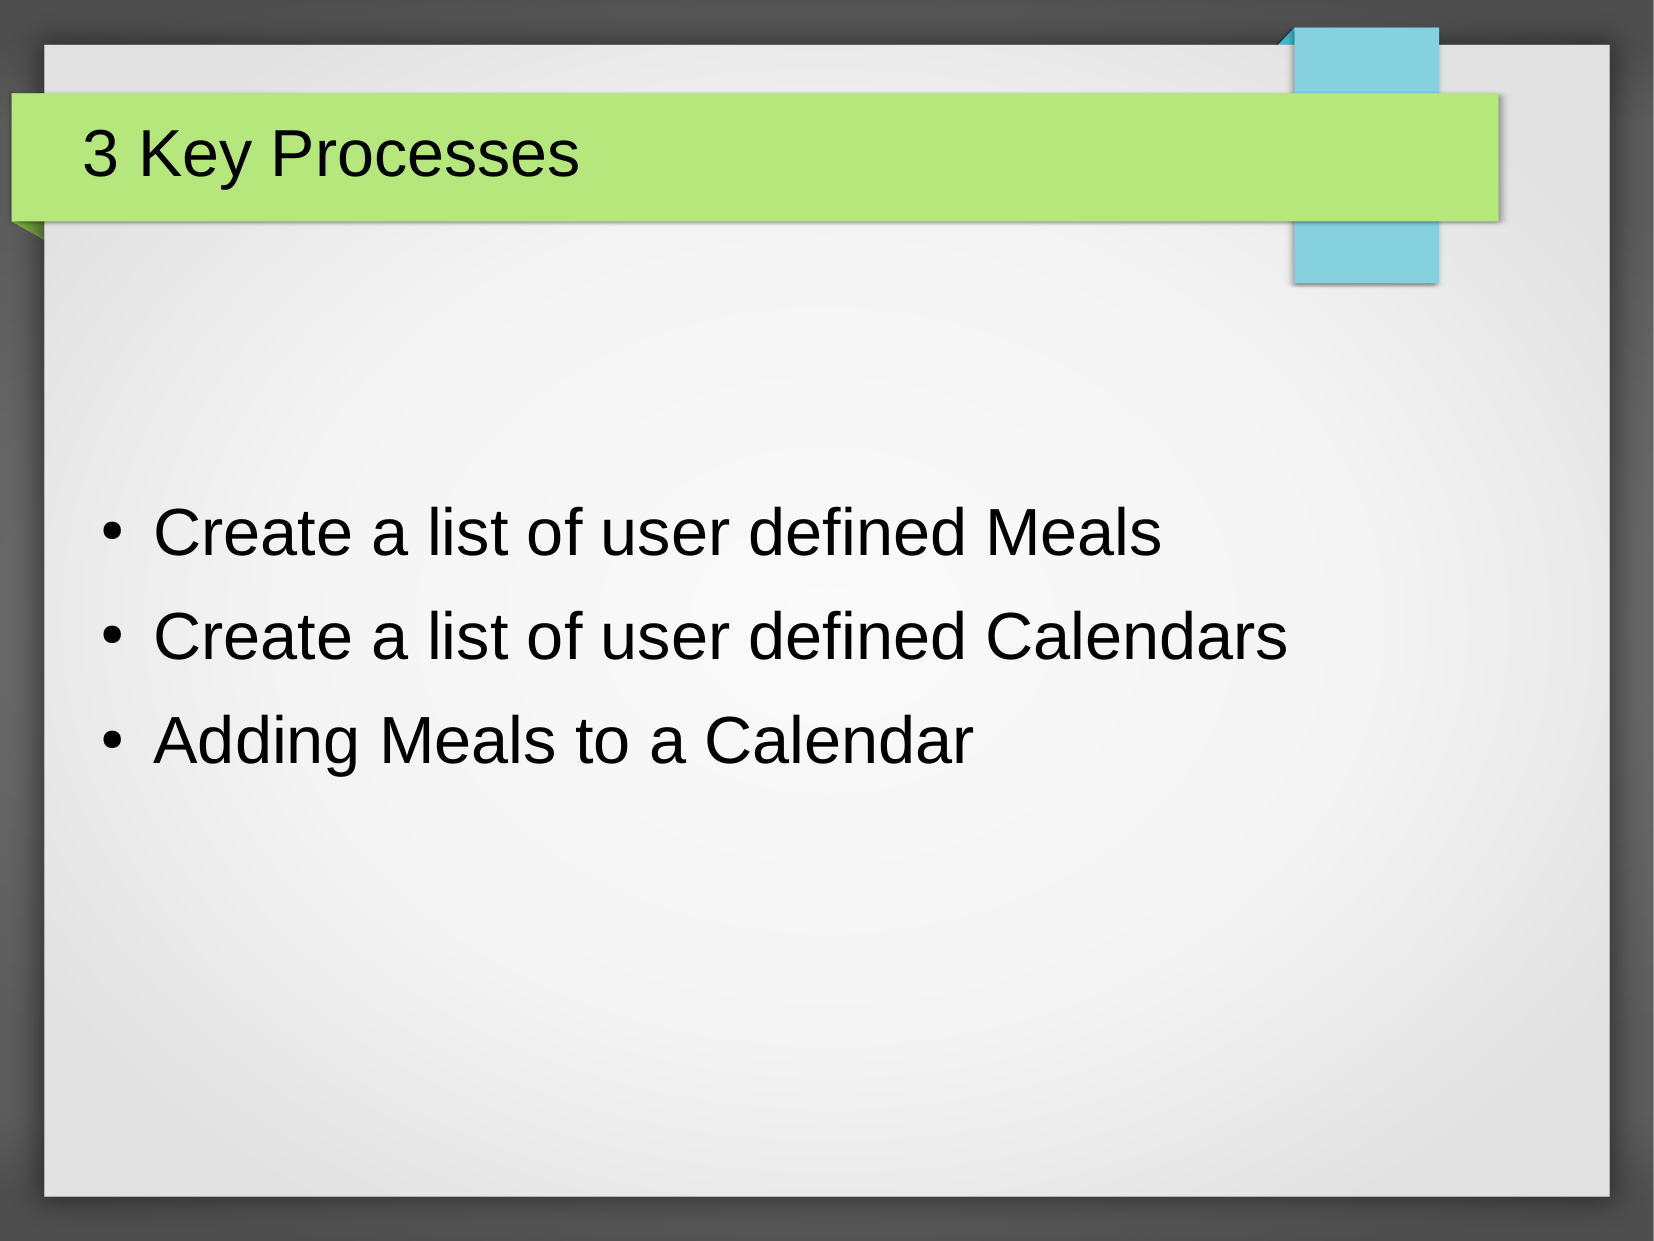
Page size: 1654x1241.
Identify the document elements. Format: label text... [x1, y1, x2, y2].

title 3 Key Processes [82, 94, 1264, 213]
list Create a list of user defined Meals Create a list of user defined Calendars Adding Meals to a Calendar [82, 495, 1571, 1015]
picture [0, 0, 1654, 1241]
